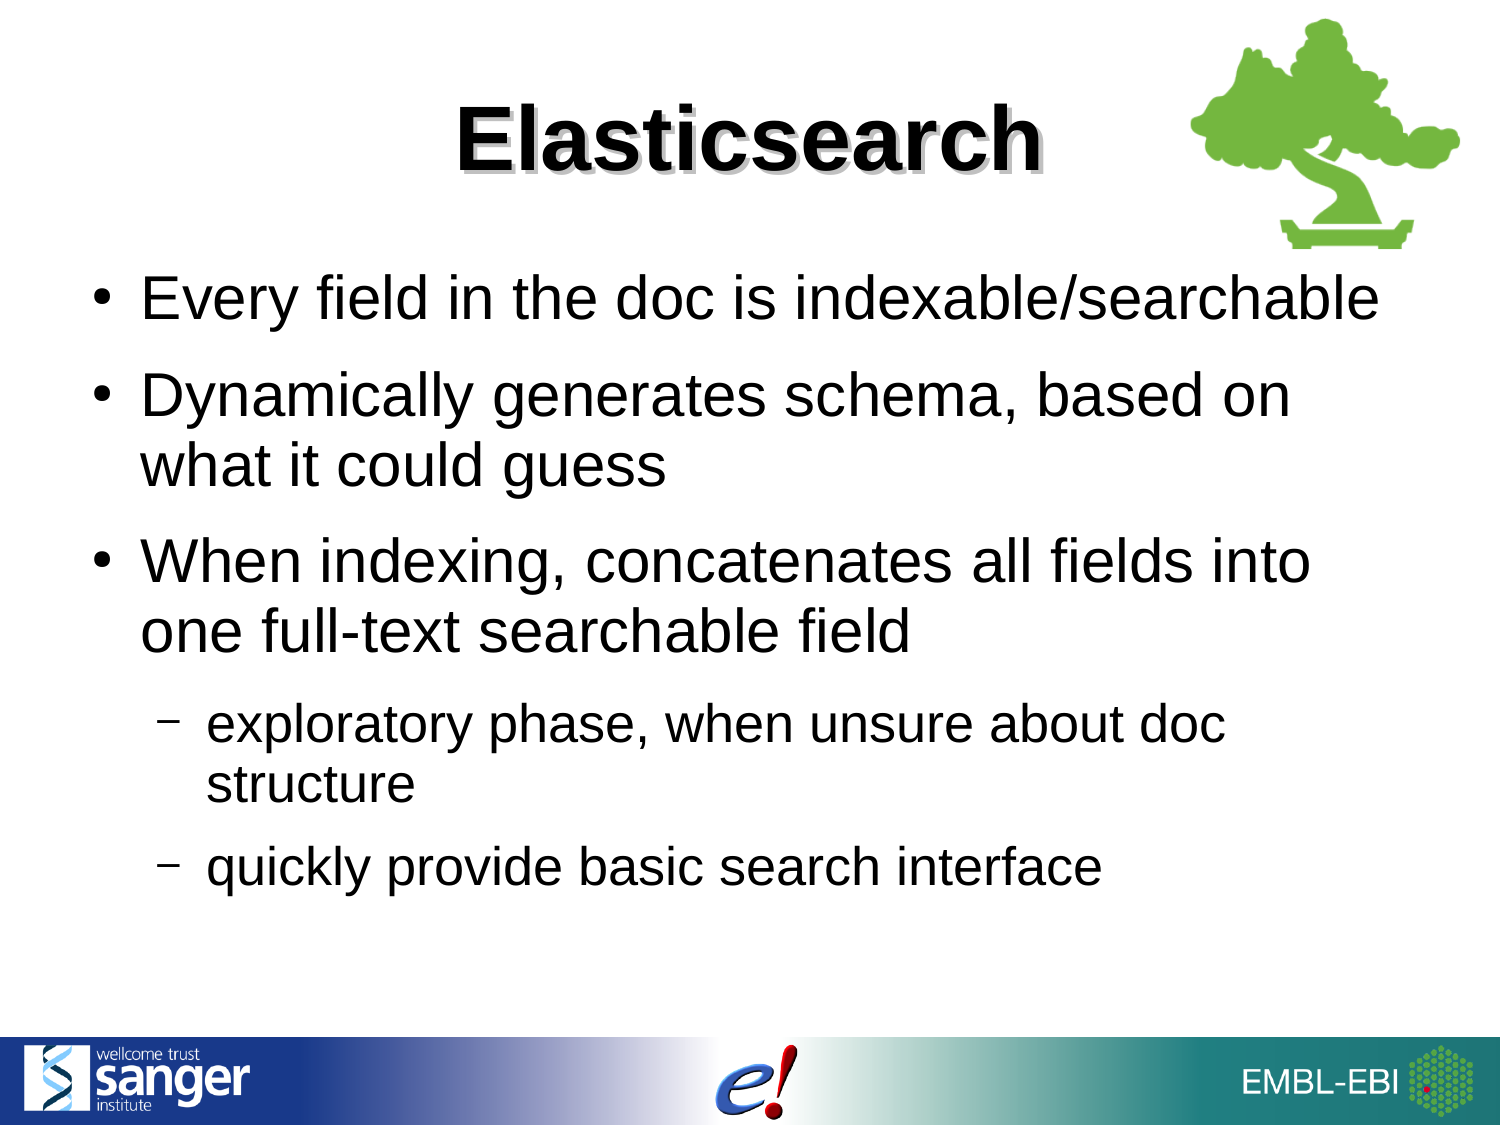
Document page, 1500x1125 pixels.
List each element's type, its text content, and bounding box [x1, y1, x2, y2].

title Elasticsearch [75, 44, 1181, 233]
list Every field in the doc is indexable/searchable Dynamically generates schema, based on what it could guess When indexing, concatenates all fields into one full-text searchable field exploratory phase, when unsure about doc structure quickly provide basic search interface [75, 263, 1395, 916]
picture [1181, 8, 1477, 260]
picture [0, 1037, 1500, 1125]
